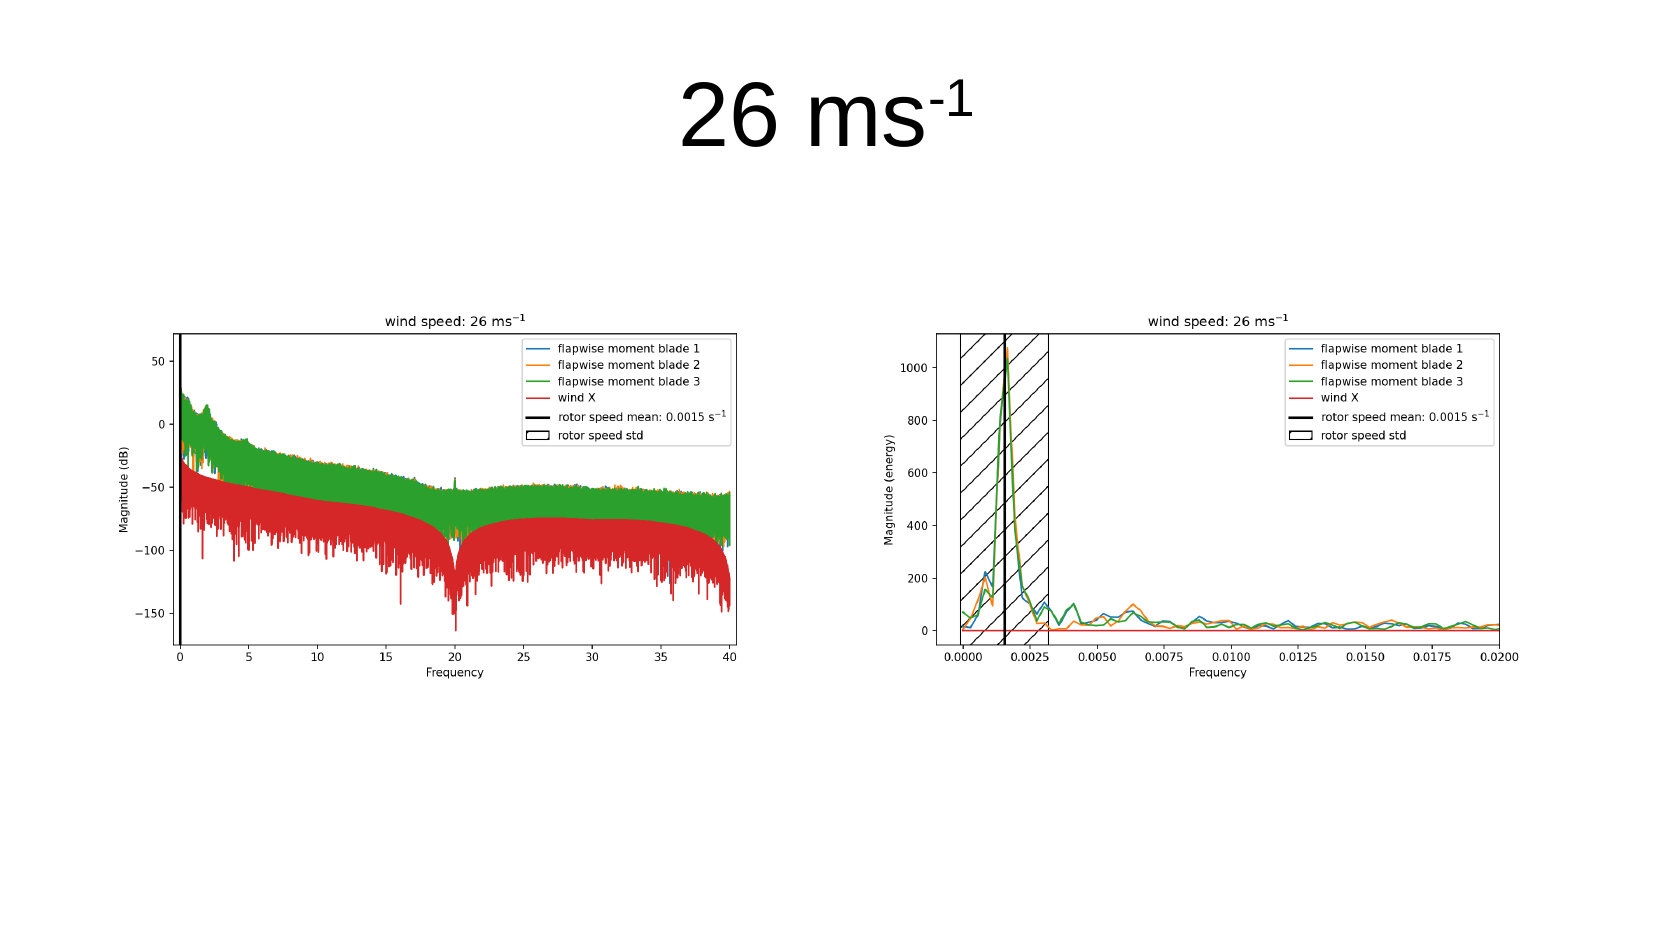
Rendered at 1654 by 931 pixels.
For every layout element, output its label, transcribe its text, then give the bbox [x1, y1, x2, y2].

picture [82, 285, 809, 689]
title 26 ms-1 [82, 37, 1571, 193]
picture [845, 285, 1572, 689]
